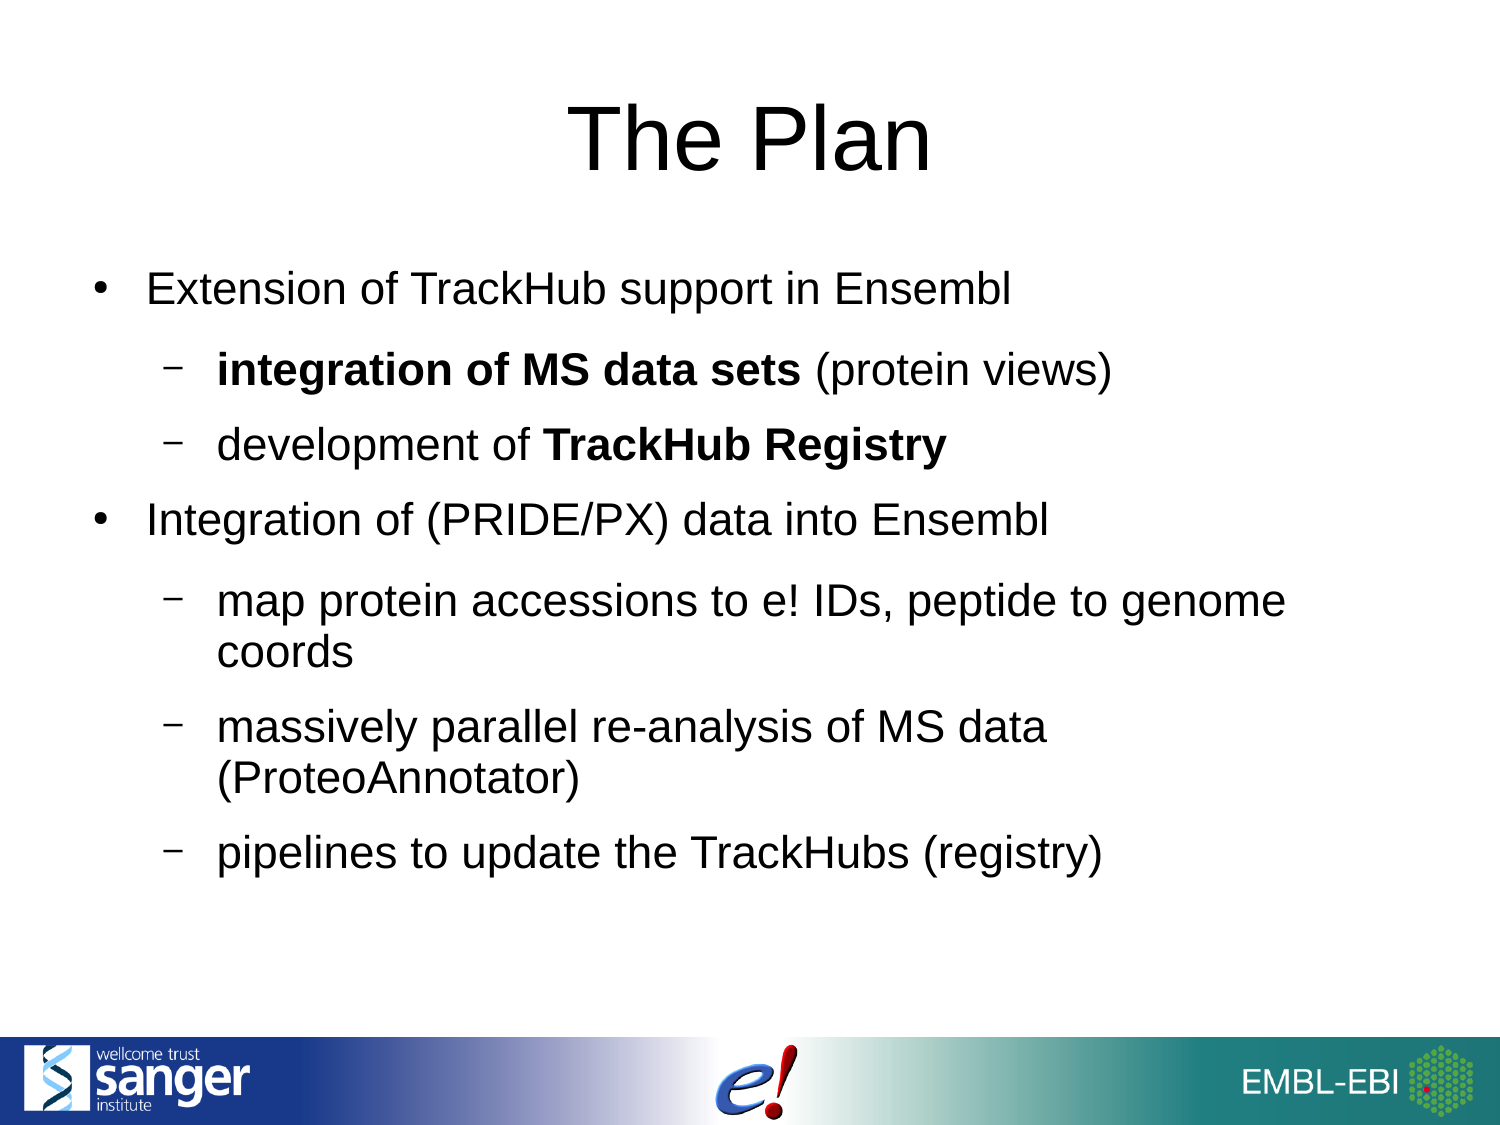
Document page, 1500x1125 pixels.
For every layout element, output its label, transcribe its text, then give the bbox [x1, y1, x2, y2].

picture [0, 1037, 1500, 1125]
list Extension of TrackHub support in Ensembl integration of MS data sets (protein views) development of TrackHub Registry Integration of (PRIDE/PX) data into Ensembl map protein accessions to e! IDs, peptide to genome coords massively parallel re-analysis of MS data (ProteoAnnotator) pipelines to update the TrackHubs (registry) [75, 263, 1395, 916]
title The Plan [75, 44, 1425, 233]
